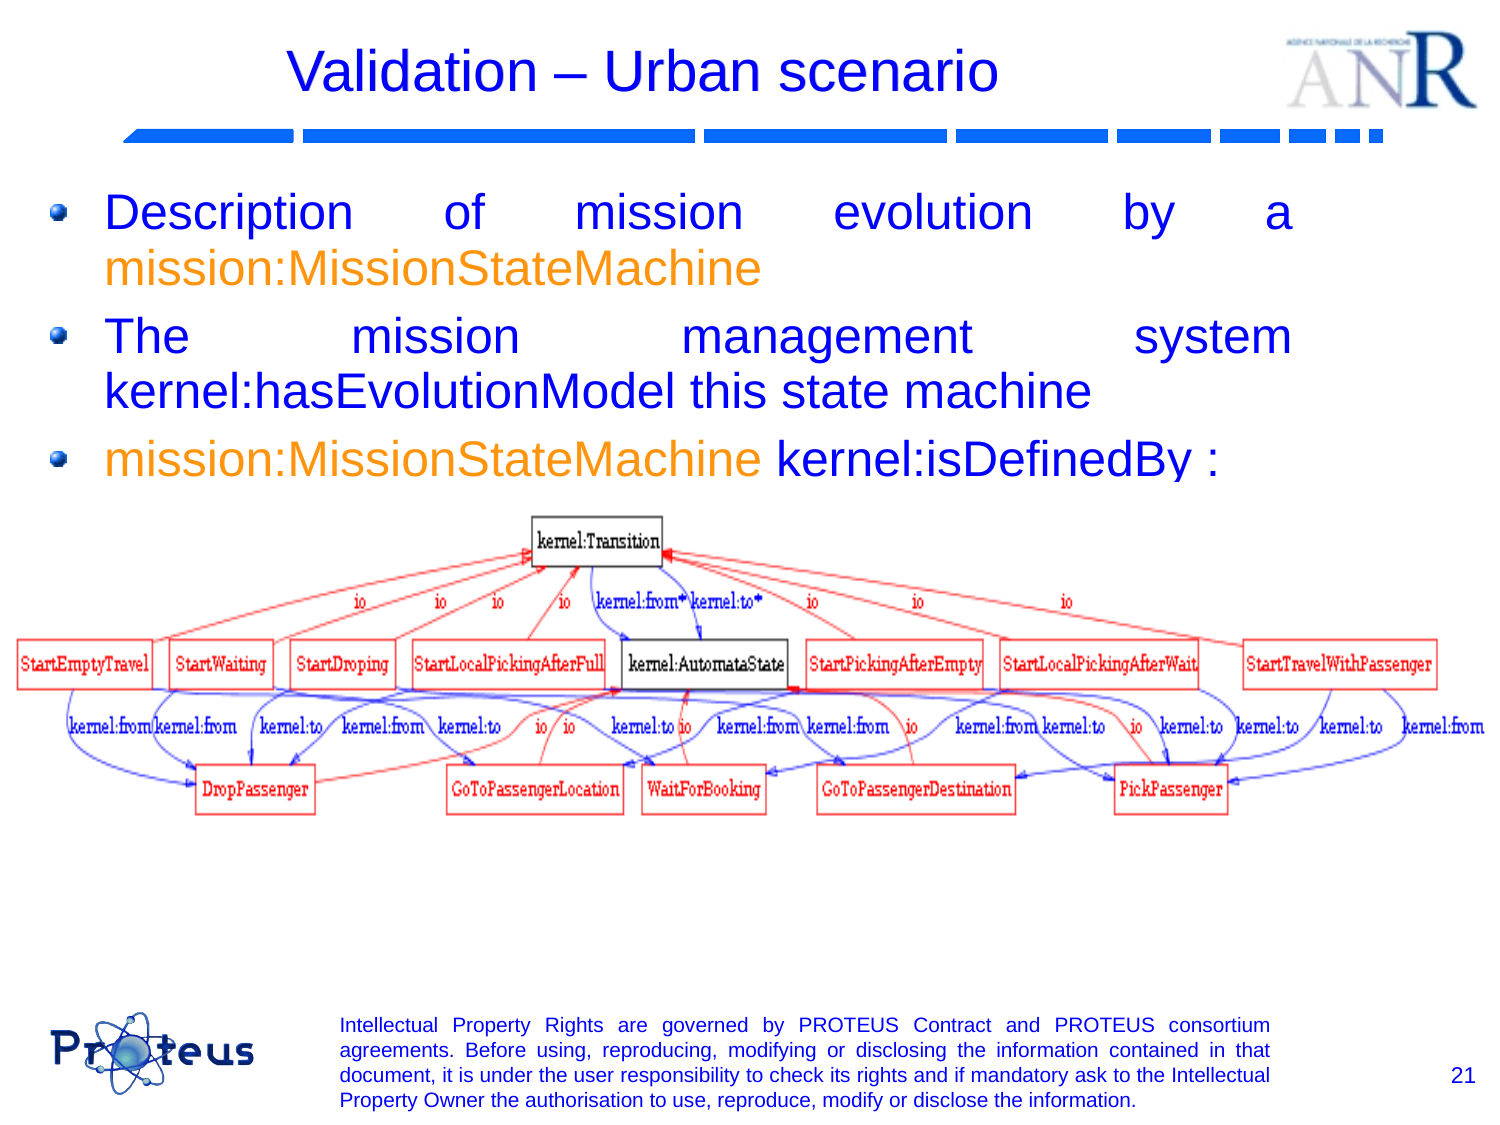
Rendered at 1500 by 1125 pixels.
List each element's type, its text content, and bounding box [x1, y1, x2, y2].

title Validation – Urban scenario [23, 11, 1264, 130]
picture [35, 1003, 272, 1101]
picture [1281, 27, 1484, 115]
picture [0, 482, 1500, 957]
list Description of mission evolution by a mission:MissionStateMachine The mission management system kernel:hasEvolutionModel this state machine mission:MissionStateMachine kernel:isDefinedBy : [33, 184, 1293, 482]
